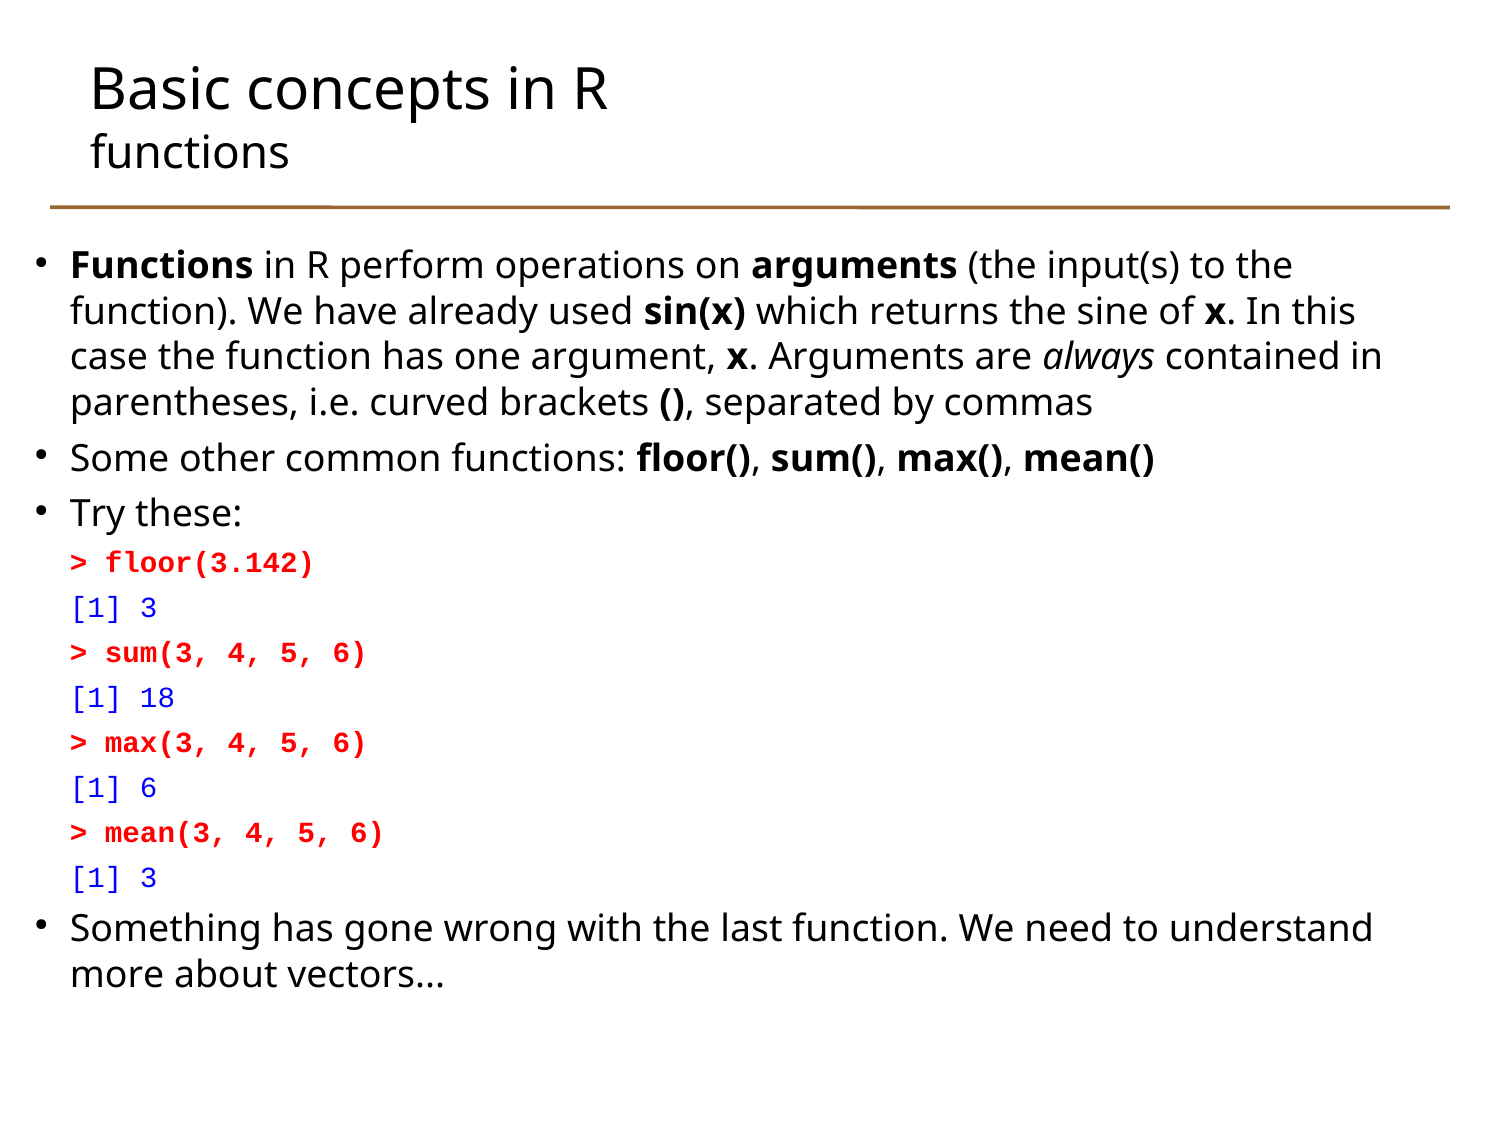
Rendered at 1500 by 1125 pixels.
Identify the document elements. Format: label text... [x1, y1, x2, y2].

list Functions in R perform operations on arguments (the input(s) to the function). We have already used sin(x) which returns the sine of x. In this case the function has one argument, x. Arguments are always contained in parentheses, i.e. curved brackets (), separated by commas Some other common functions: floor(), sum(), max(), mean() Try these: > floor(3.142) [1] 3 > sum(3, 4, 5, 6) [1] 18 > max(3, 4, 5, 6) [1] 6 > mean(3, 4, 5, 6) [1] 3 Something has gone wrong with the last function. We need to understand more about vectors... [34, 239, 1415, 1067]
title Basic concepts in R functions [75, 41, 1422, 256]
